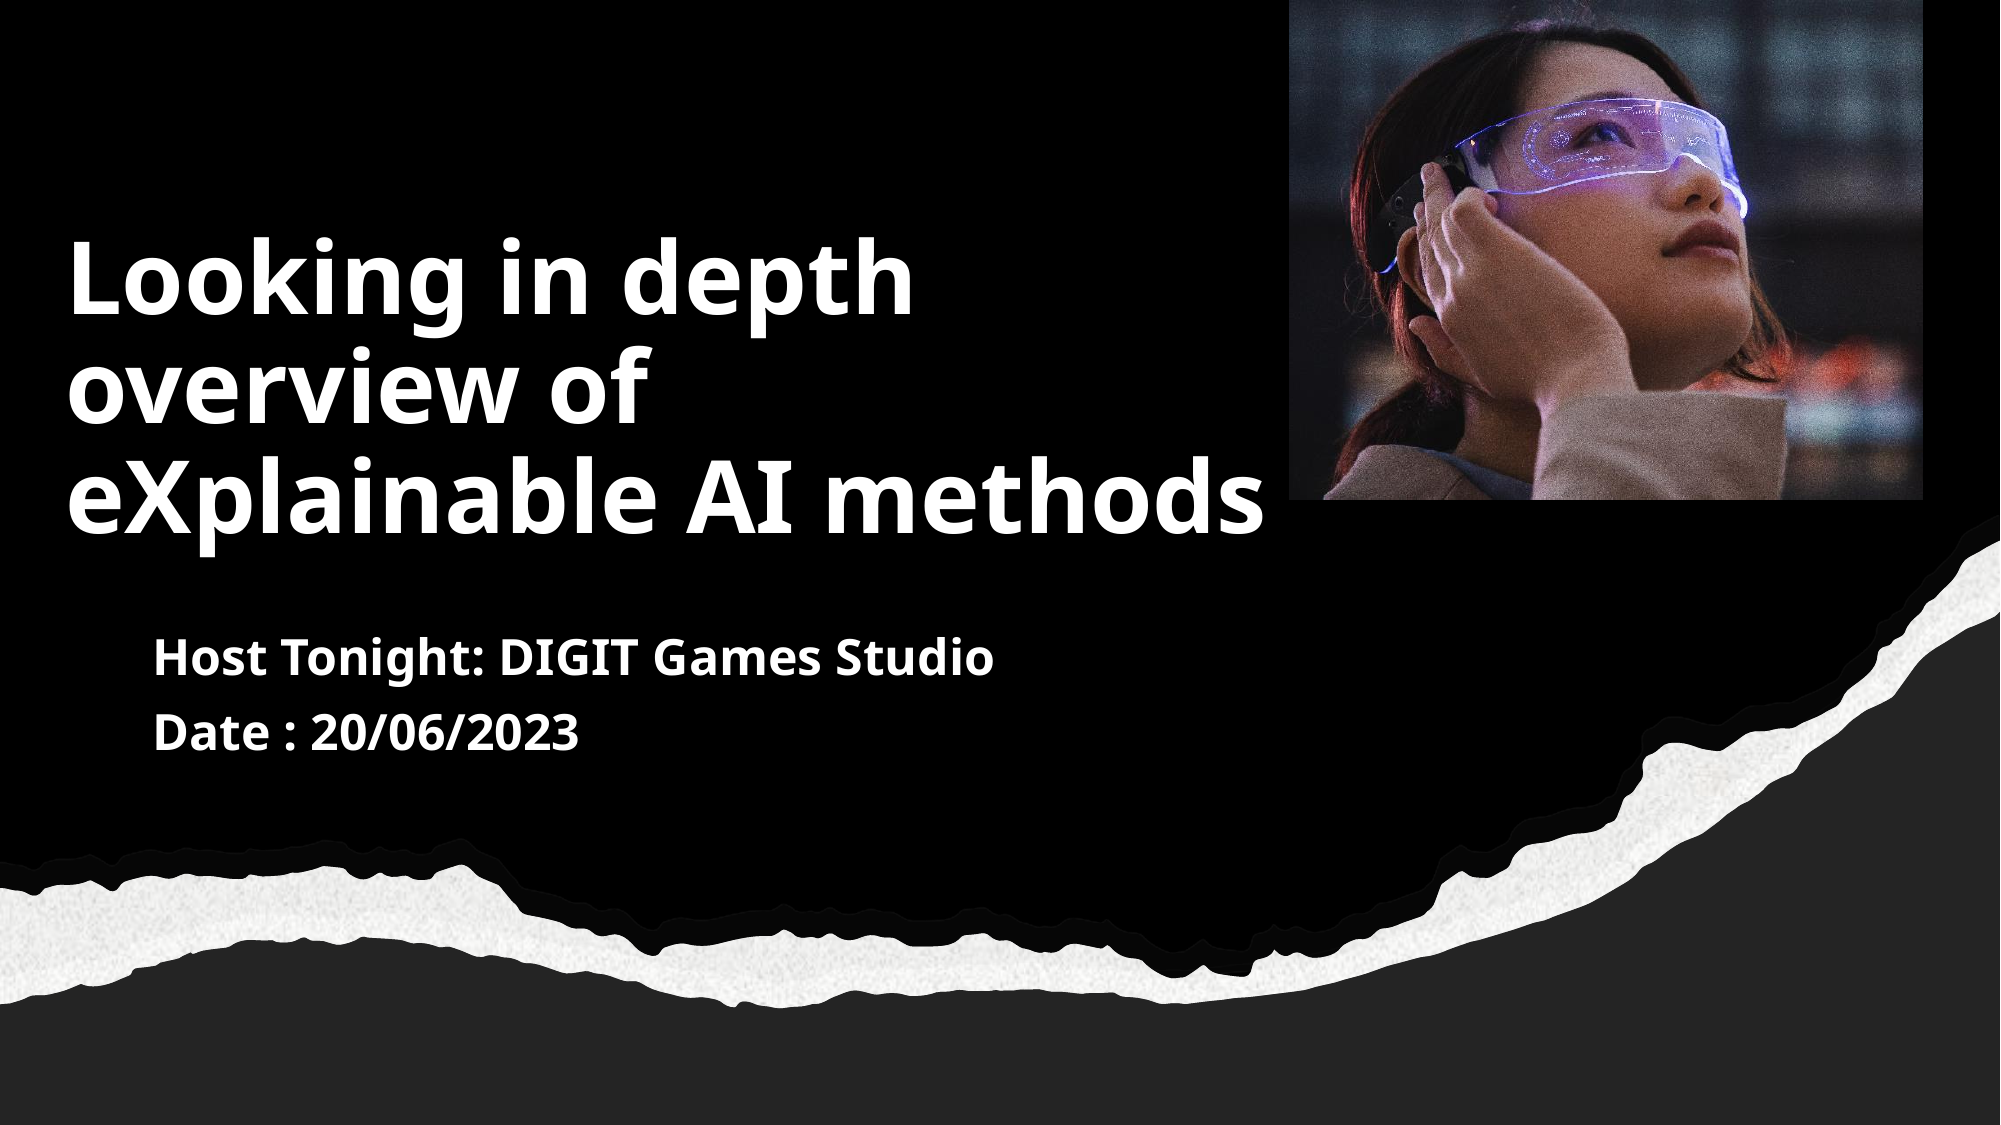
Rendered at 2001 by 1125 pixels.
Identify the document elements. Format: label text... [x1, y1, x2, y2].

title Looking in depth overview of eXplainable AI methods [50, 183, 1290, 563]
text_box [0, 0, 2000, 1125]
subtitle Host Tonight: DIGIT Games Studio Date : 20/06/2023 [137, 624, 1290, 792]
picture [1289, 0, 1923, 500]
